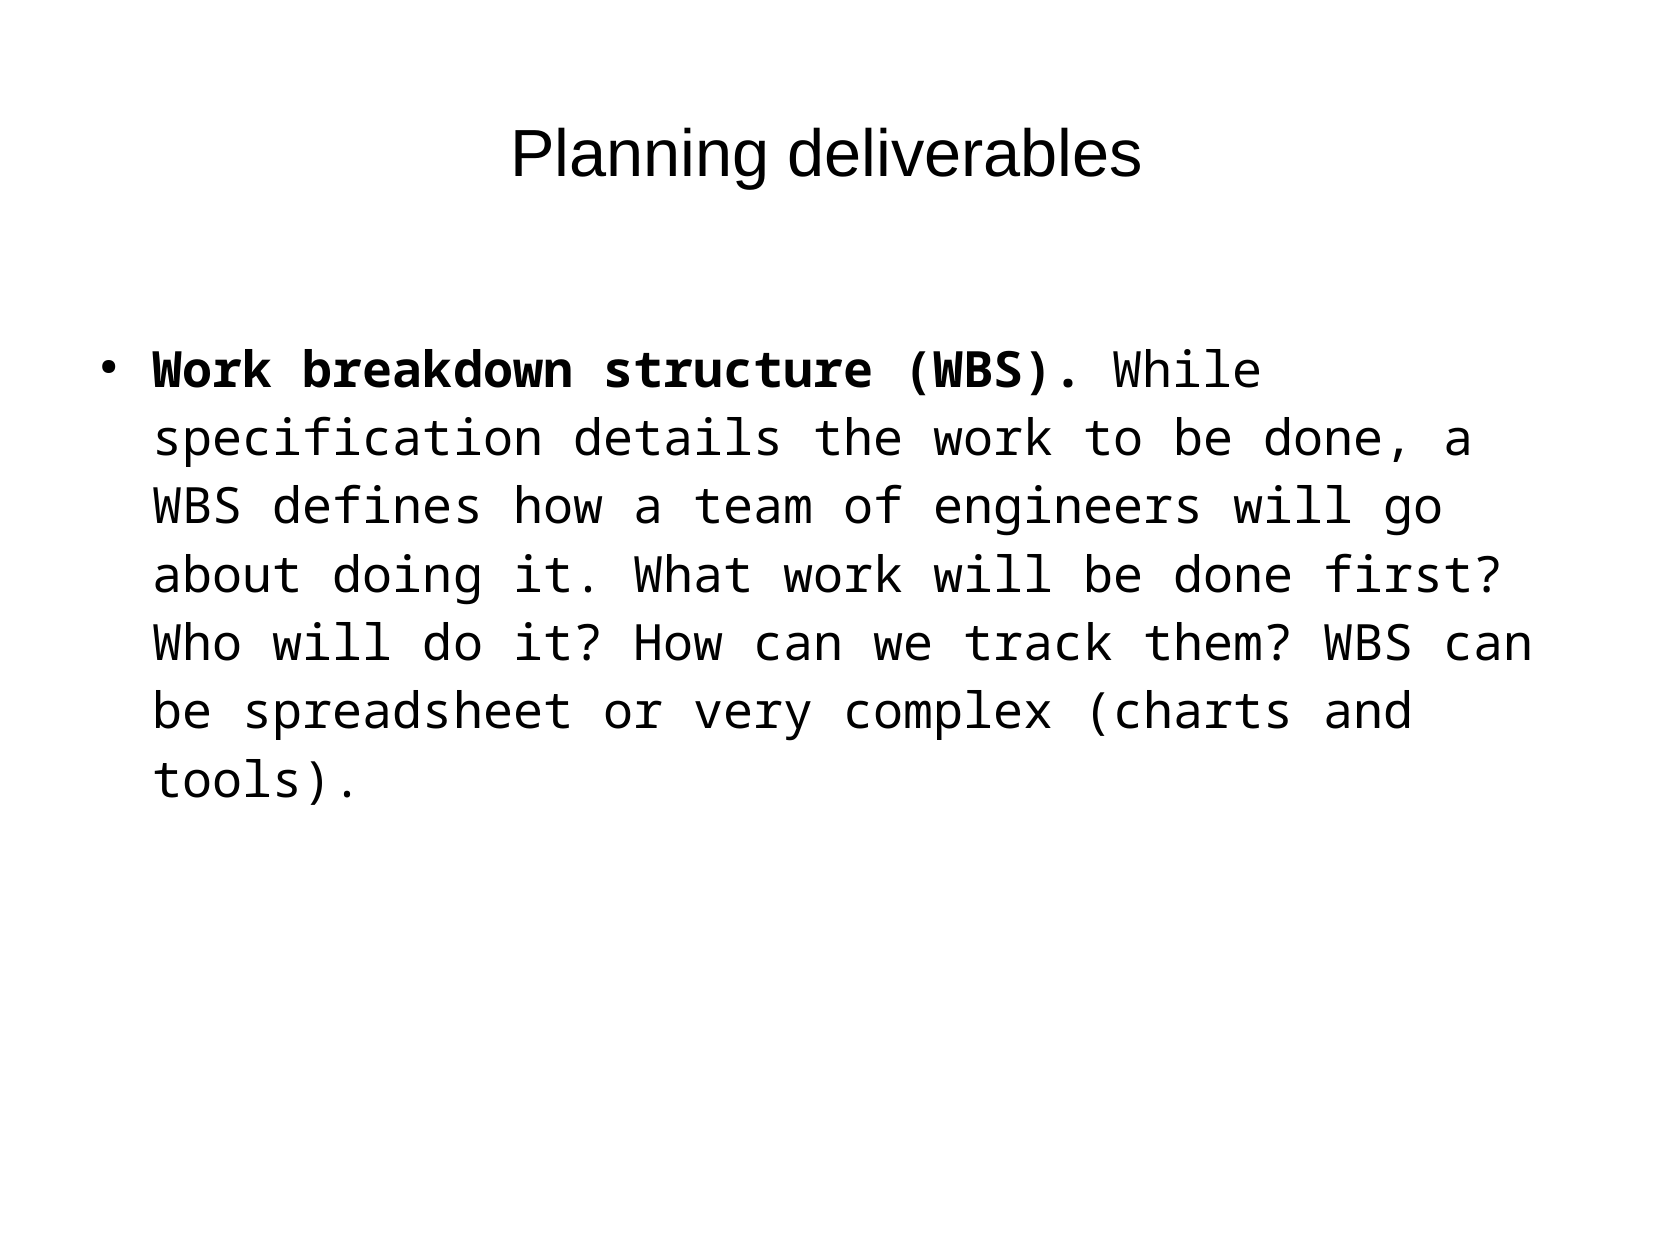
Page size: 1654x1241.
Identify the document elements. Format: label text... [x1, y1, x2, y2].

title Planning deliverables [82, 49, 1571, 236]
list Work breakdown structure (WBS). While specification details the work to be done, a WBS defines how a team of engineers will go about doing it. What work will be done first? Who will do it? How can we track them? WBS can be spreadsheet or very complex (charts and tools). [82, 236, 1571, 1170]
